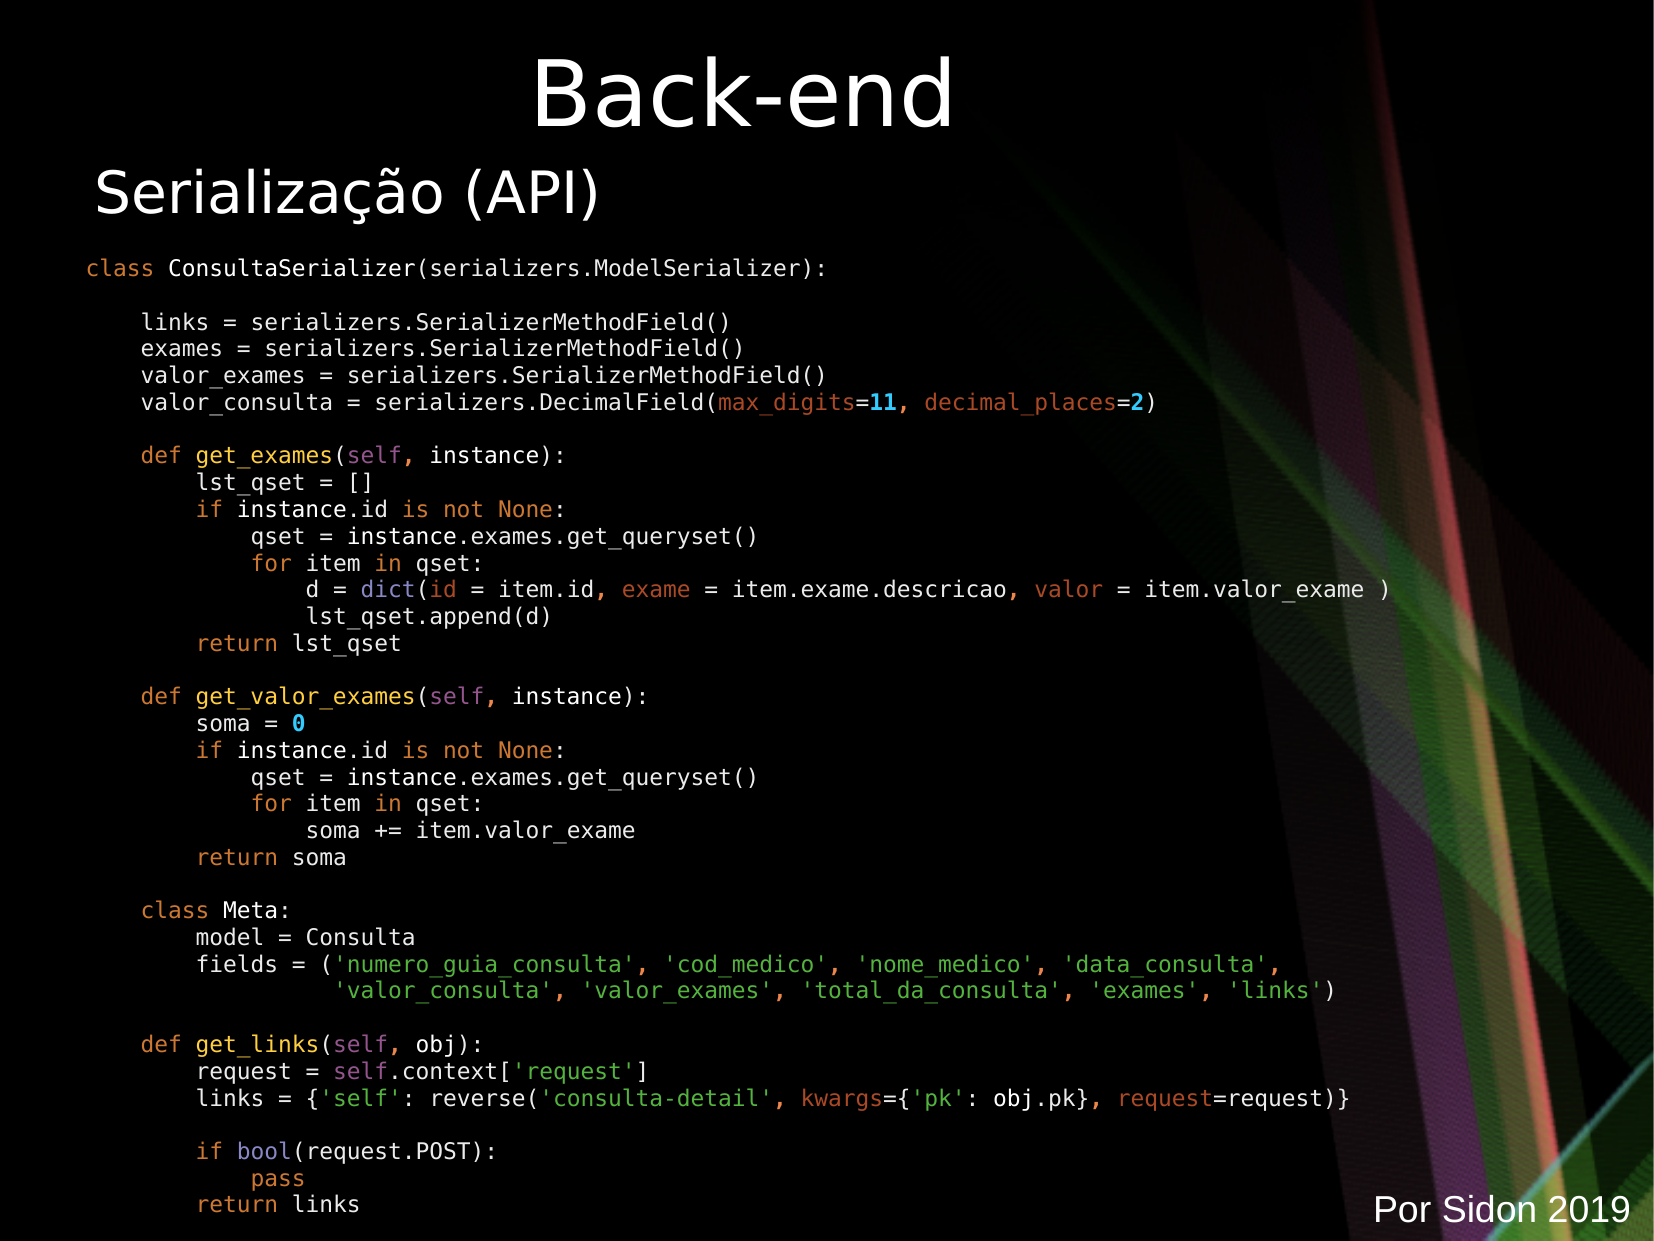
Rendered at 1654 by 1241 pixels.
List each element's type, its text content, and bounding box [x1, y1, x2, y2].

text_box Por Sidon 2019 [1548, 1181, 1646, 1238]
picture [0, 0, 1654, 1241]
text_box class ConsultaSerializer(serializers.ModelSerializer): links = serializers.SerializerMethodField() exames = serializers.SerializerMethodField() valor_exames = serializers.SerializerMethodField() valor_consulta = serializers.DecimalField(max_digits=11, decimal_places=2) def get_exames(self, instance): lst_qset = [] if instance.id is not None: qset = instance.exames.get_queryset() for item in qset: d = dict(id = item.id, exame = item.exame.descricao, valor = item.valor_exame ) lst_qset.append(d) return lst_qset def get_valor_exames(self, instance): soma = 0 if instance.id is not None: qset = instance.exames.get_queryset() for item in qset: soma += item.valor_exame return soma class Meta: model = Consulta fields = ('numero_guia_consulta', 'cod_medico', 'nome_medico', 'data_consulta', 'valor_consulta', 'valor_exames', 'total_da_consulta', 'exames', 'links') def get_links(self, obj): request = self.context['request'] links = {'self': reverse('consulta-detail', kwargs={'pk': obj.pk}, request=request)} if bool(request.POST): pass return links [70, 248, 1548, 1241]
title Serialização (API) [94, 126, 697, 248]
title Back-end [519, 35, 969, 154]
